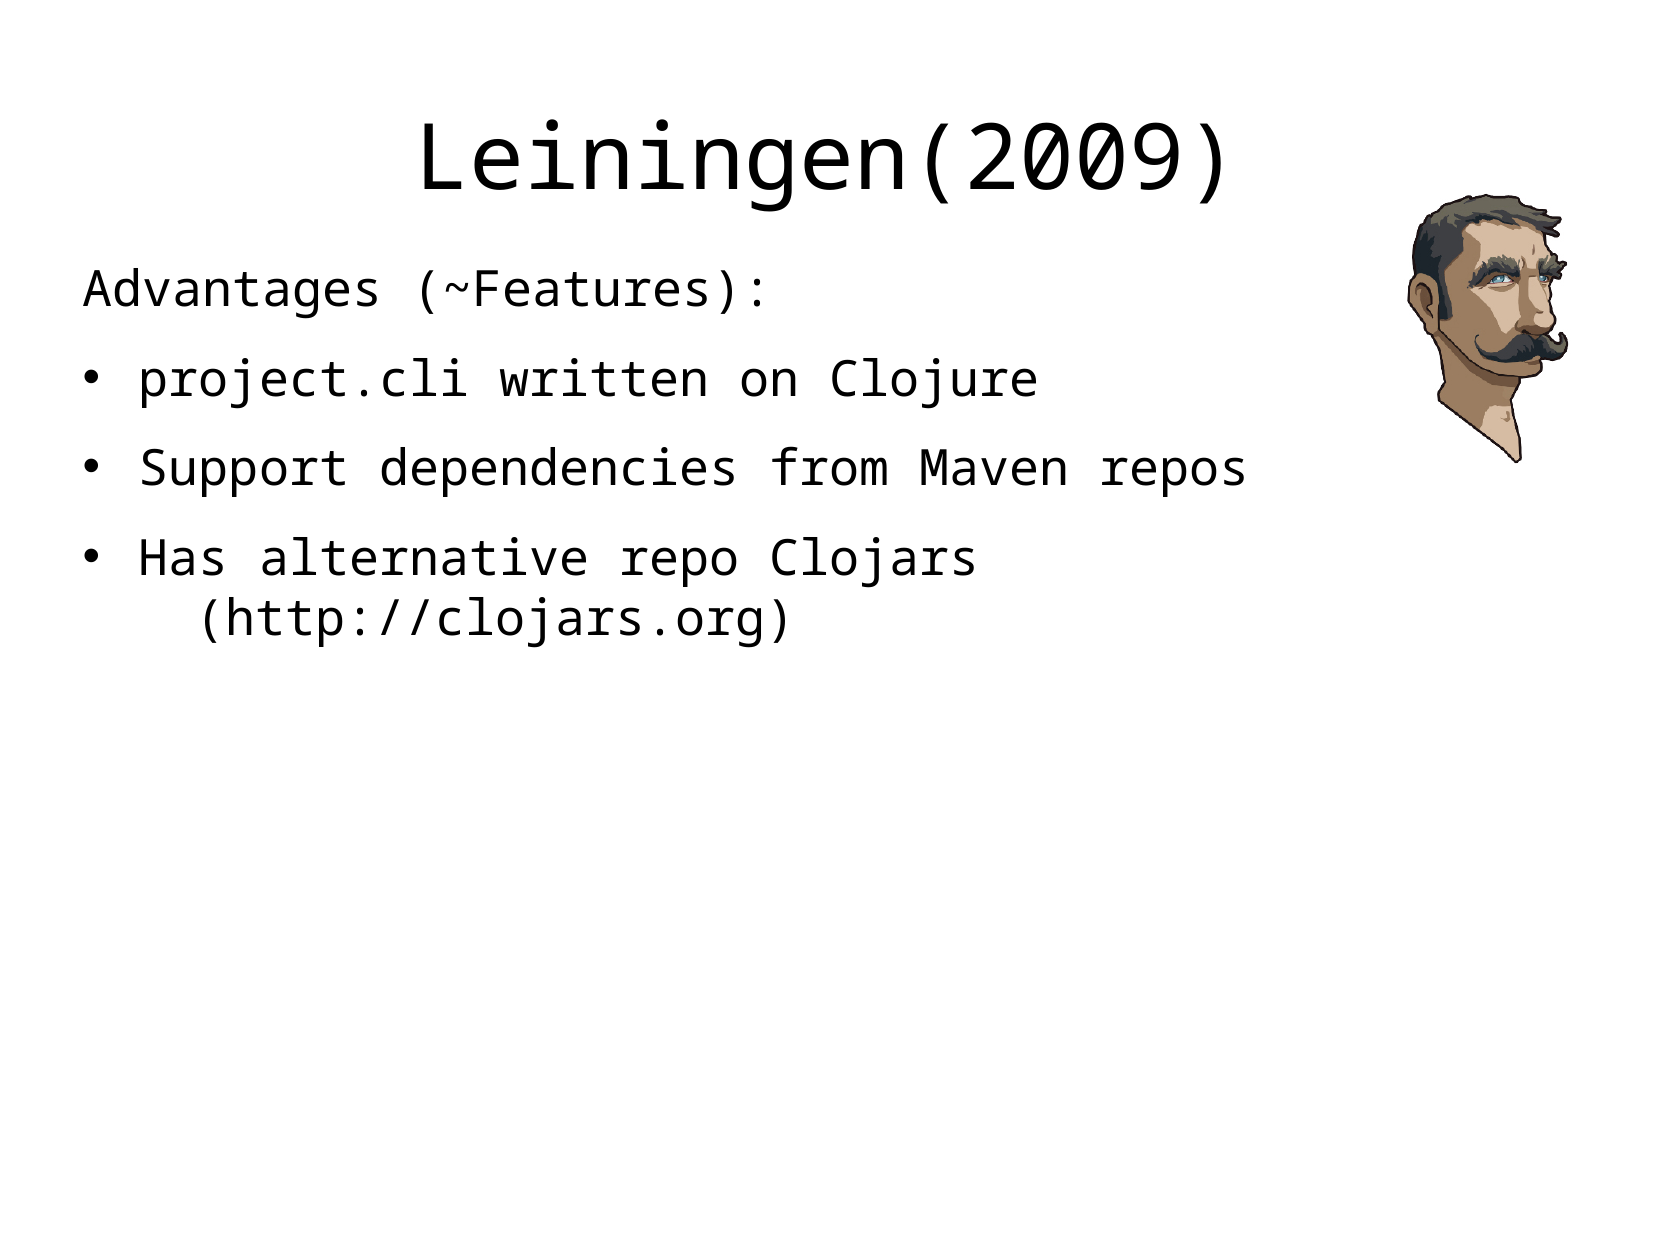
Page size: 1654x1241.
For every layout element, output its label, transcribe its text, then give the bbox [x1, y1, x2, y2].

title Leiningen(2009) [82, 49, 1571, 256]
picture [1402, 192, 1571, 256]
text_box Advantages (~Features): project.cli written on Clojure Support dependencies from Maven repos Has alternative repo Clojars (http://clojars.org) [82, 256, 1609, 1078]
